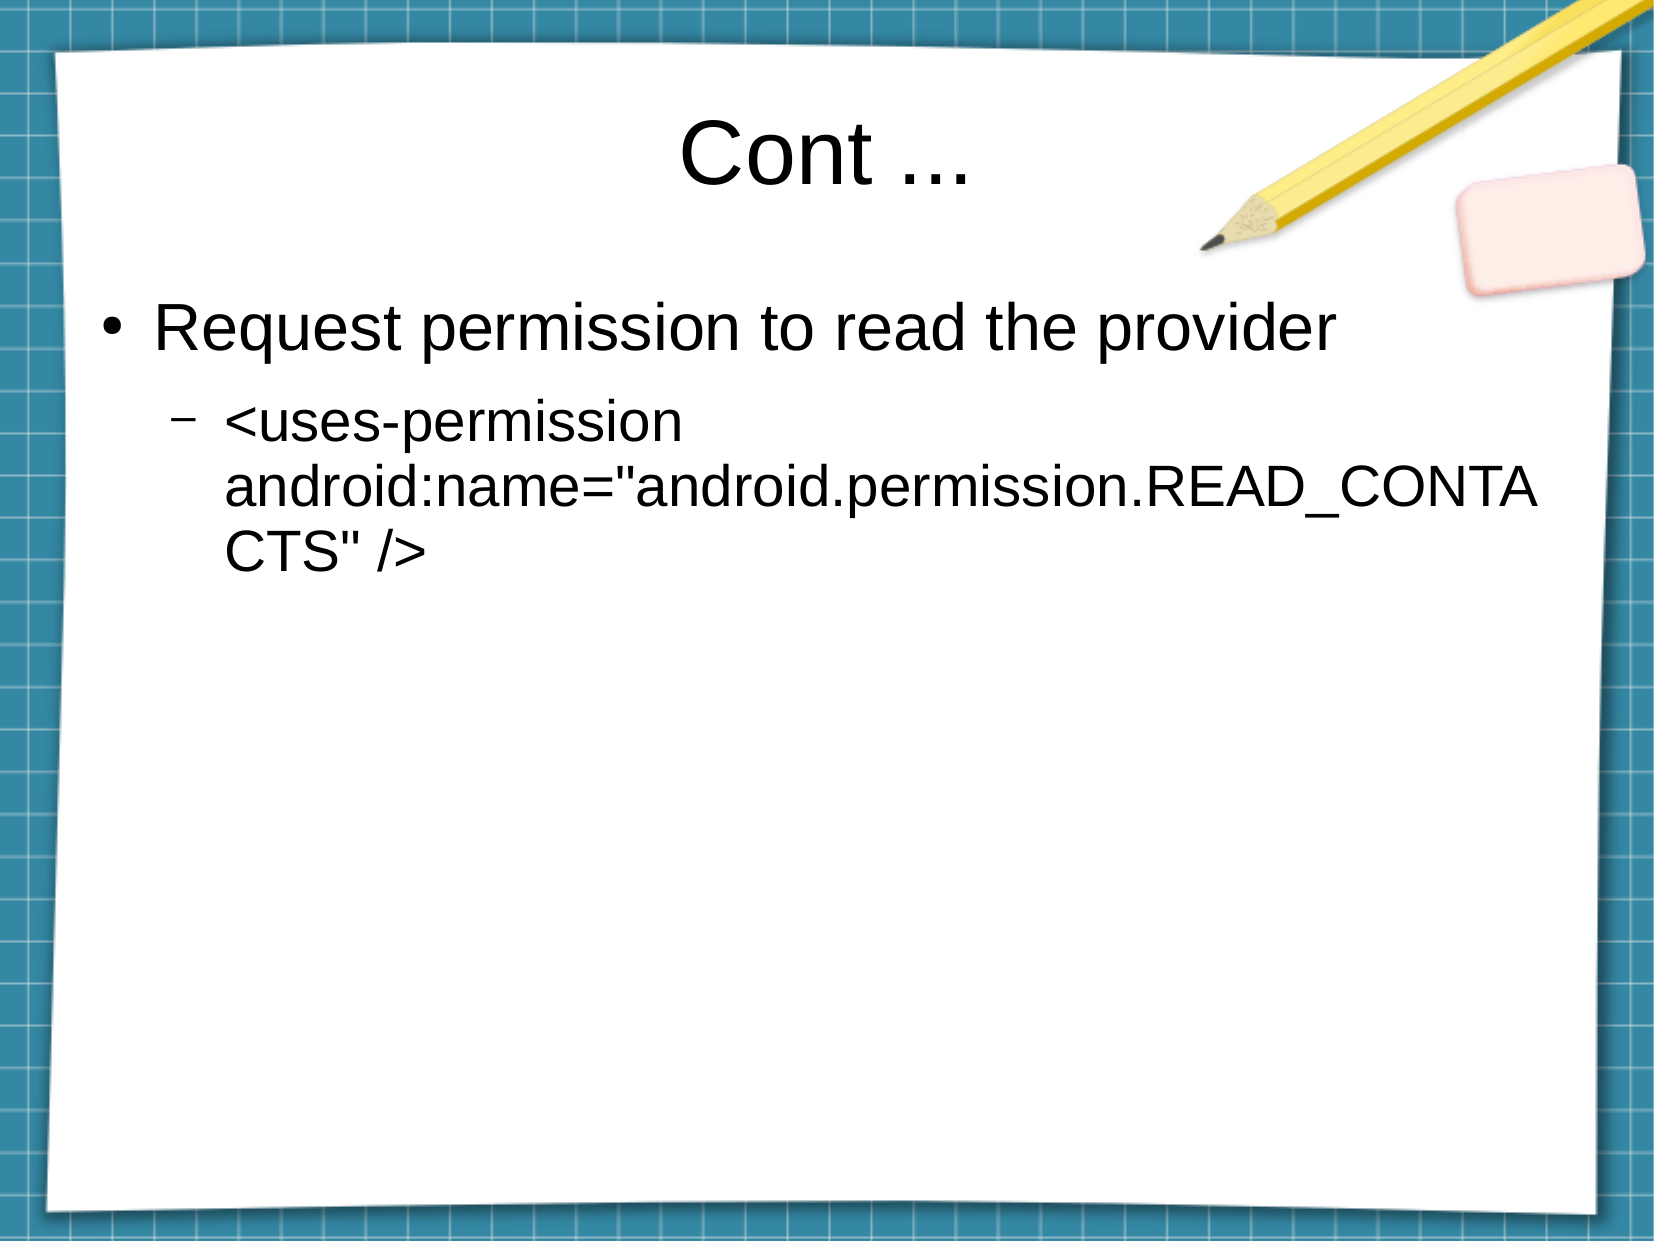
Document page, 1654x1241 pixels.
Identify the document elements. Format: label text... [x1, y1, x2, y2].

picture [0, 0, 1654, 1241]
list Request permission to read the provider <uses-permission android:name="android.permission.READ_CONTACTS" /> [82, 290, 1571, 1010]
title Cont ... [82, 49, 1571, 257]
